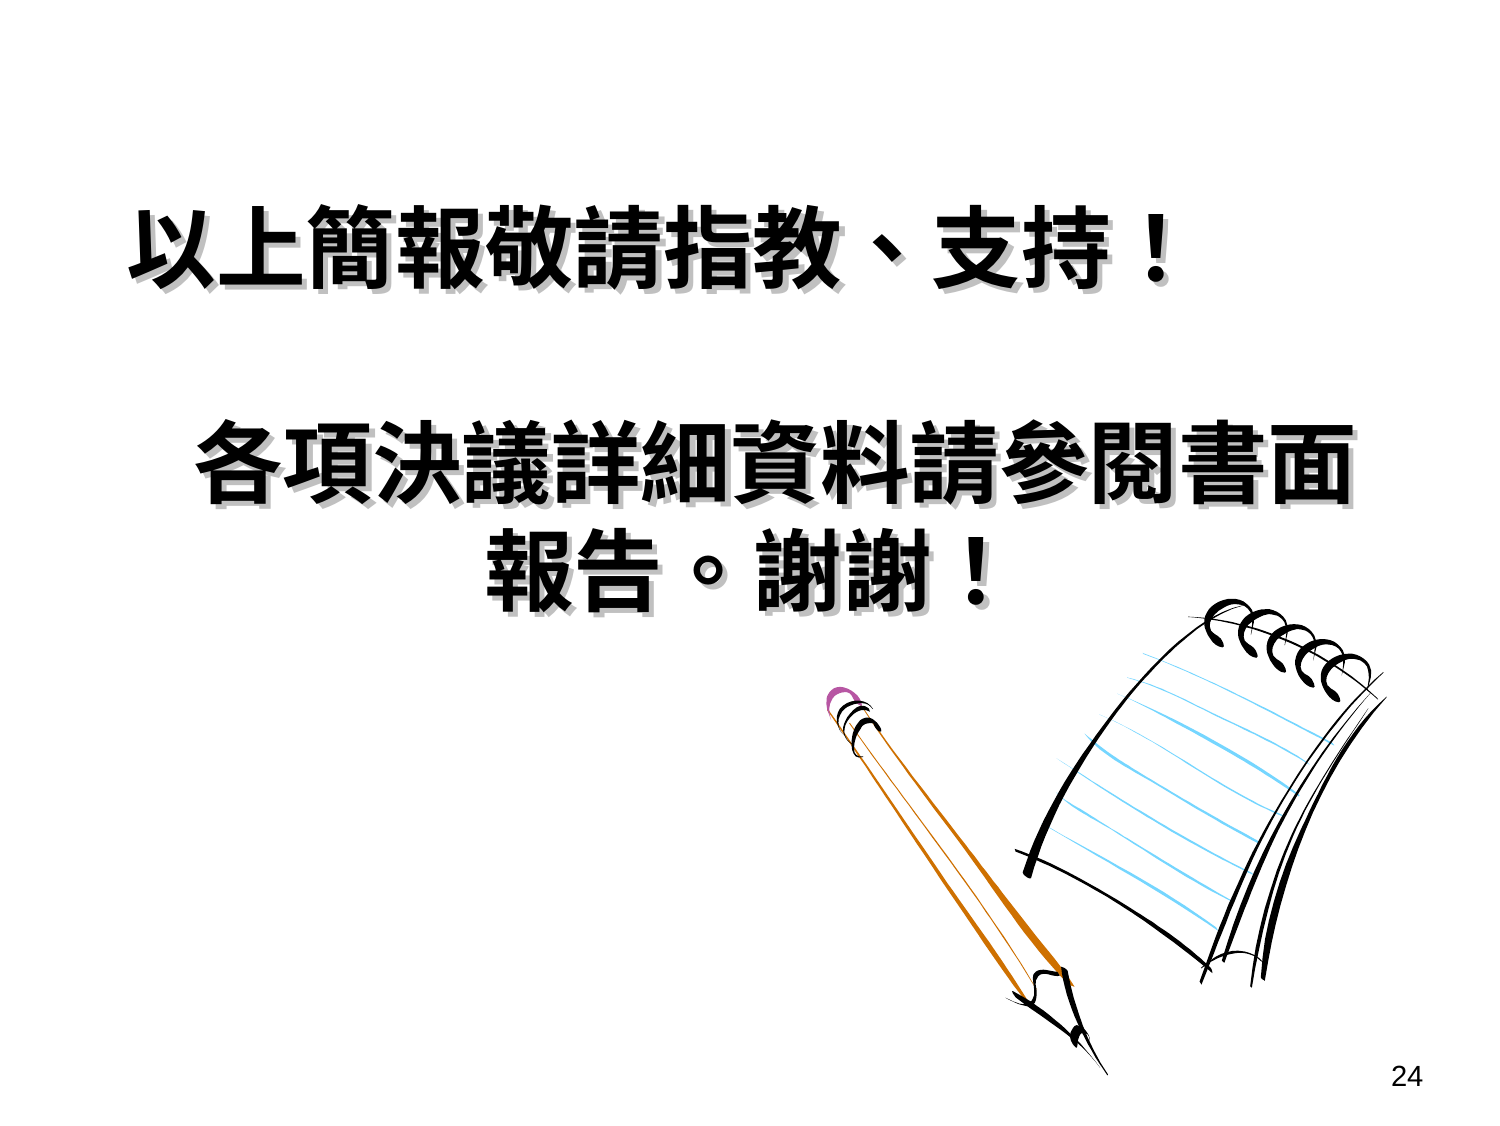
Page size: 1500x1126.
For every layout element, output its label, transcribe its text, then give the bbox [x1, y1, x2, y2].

title 以上簡報敬請指教、支持！ 各項決議詳細資料請參閱書面報告。謝謝！ [100, 184, 1406, 528]
text_box 24 [1376, 1050, 1459, 1098]
picture [825, 596, 1387, 1076]
